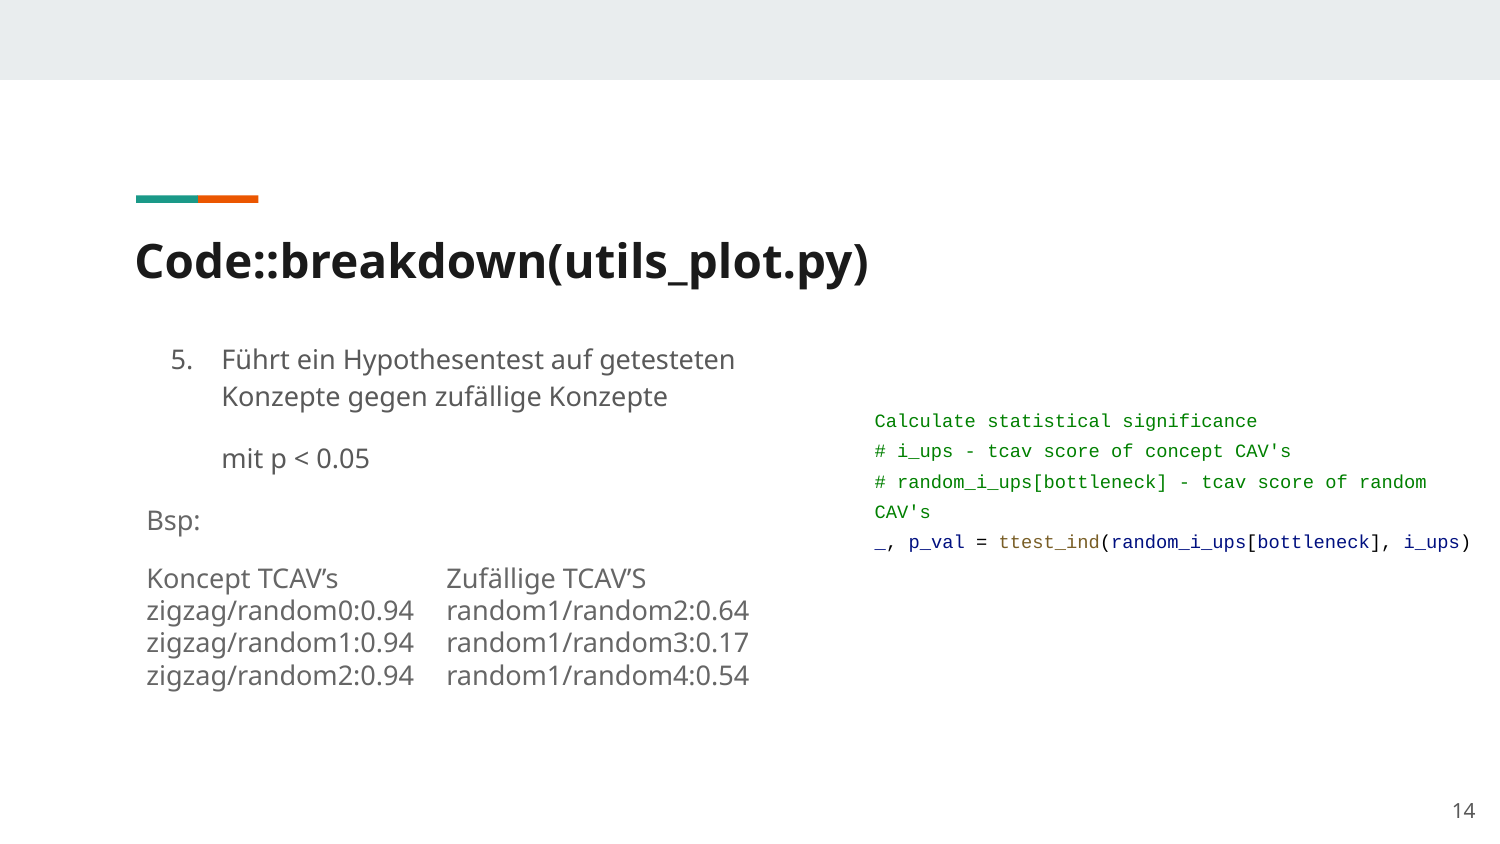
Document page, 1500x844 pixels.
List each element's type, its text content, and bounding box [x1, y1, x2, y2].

text_box Calculate statistical significance # i_ups - tcav score of concept CAV's # random_i_ups[bottleneck] - tcav score of random CAV's _, p_val = ttest_ind(random_i_ups[bottleneck], i_ups) [859, 385, 1491, 591]
list Führt ein Hypothesentest auf getesteten Konzepte gegen zufällige Konzepte mit p < 0.05 Bsp: Koncept TCAV’s Zufällige TCAV’S zigzag/random0:0.94 random1/random2:0.64 zigzag/random1:0.94 random1/random3:0.17 zigzag/random2:0.94 random1/random4:0.54 [131, 322, 828, 743]
slide_number <number> [1400, 779, 1491, 844]
title Code::breakdown(utils_plot.py) [119, 216, 1381, 305]
